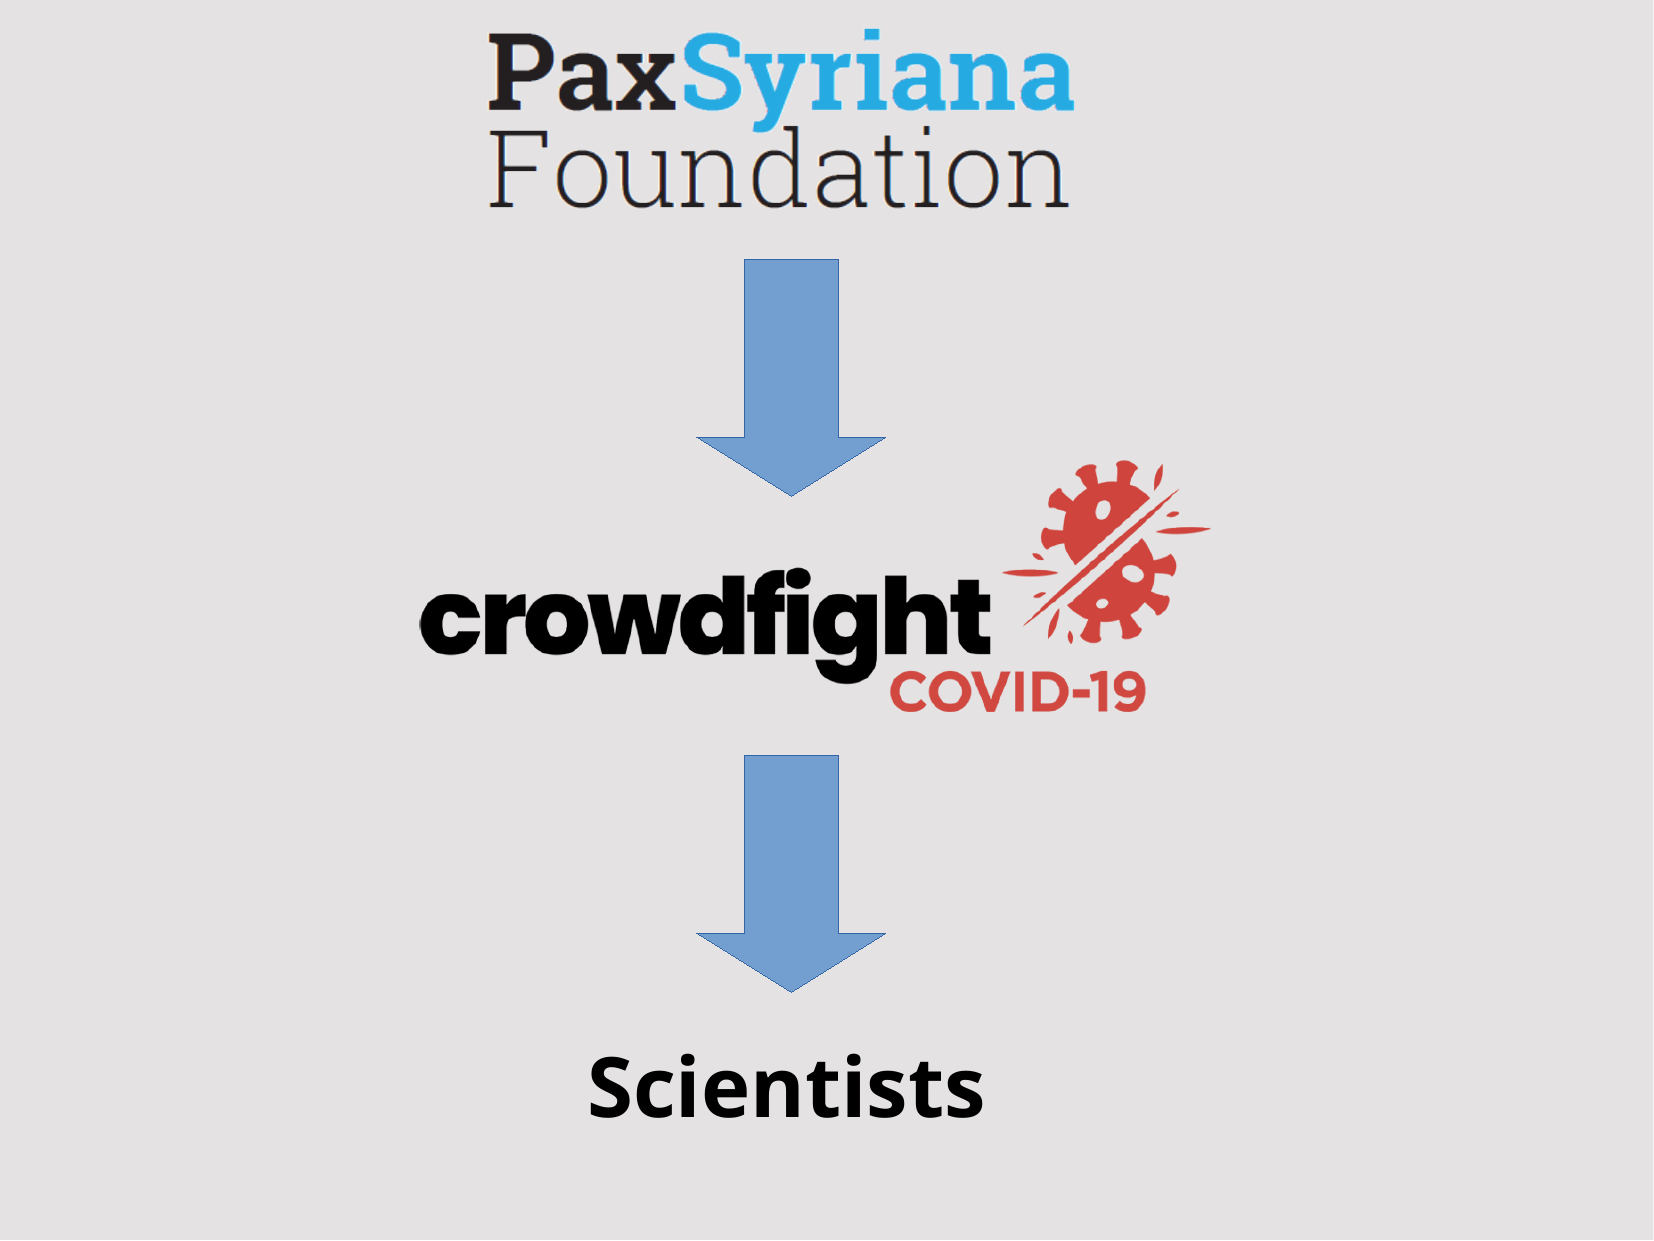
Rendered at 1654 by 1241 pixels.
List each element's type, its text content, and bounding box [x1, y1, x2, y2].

text_box [696, 755, 886, 993]
picture [419, 460, 1212, 712]
picture [466, 0, 1106, 250]
text_box [696, 259, 886, 497]
text_box Scientists [572, 1021, 1052, 1152]
